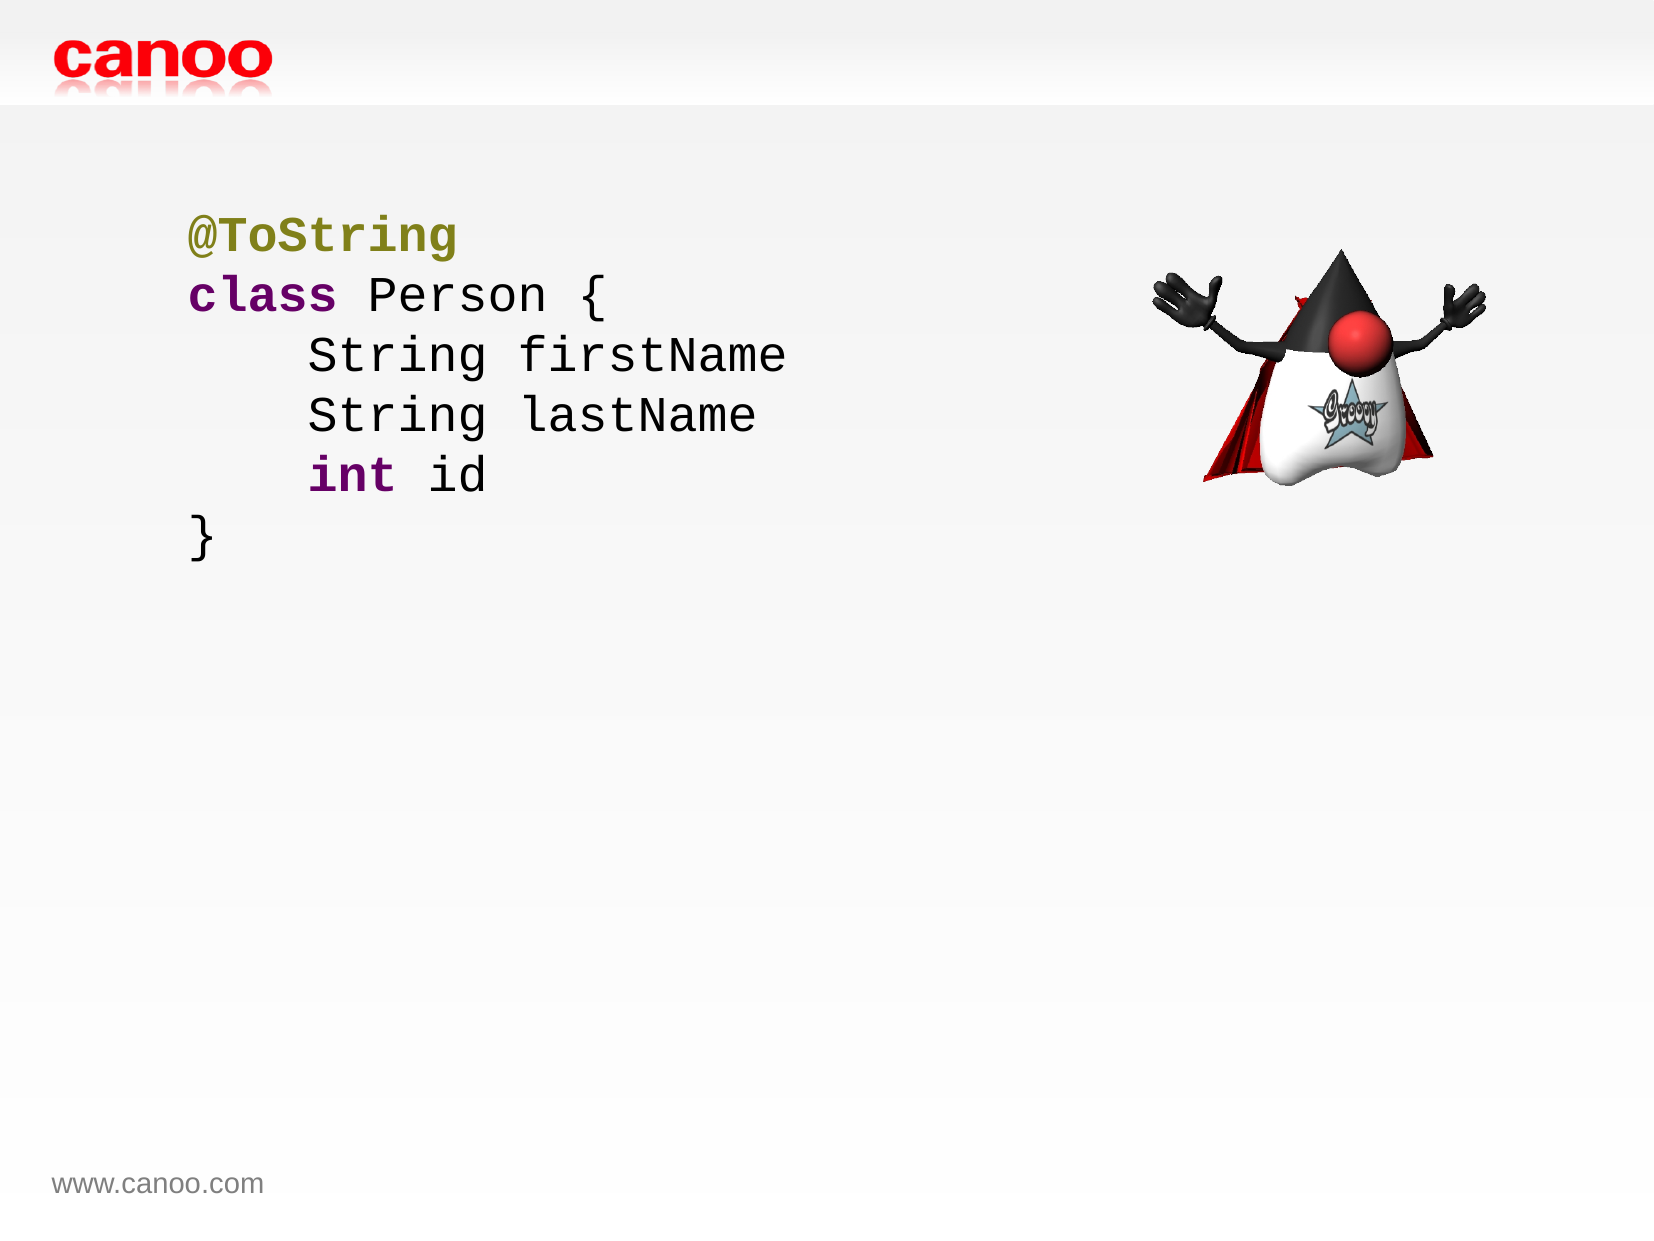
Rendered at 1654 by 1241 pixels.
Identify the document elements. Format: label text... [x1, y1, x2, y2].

text_box @ToString class Person { String firstName String lastName int id } [187, 146, 1609, 1102]
picture [51, 37, 273, 119]
